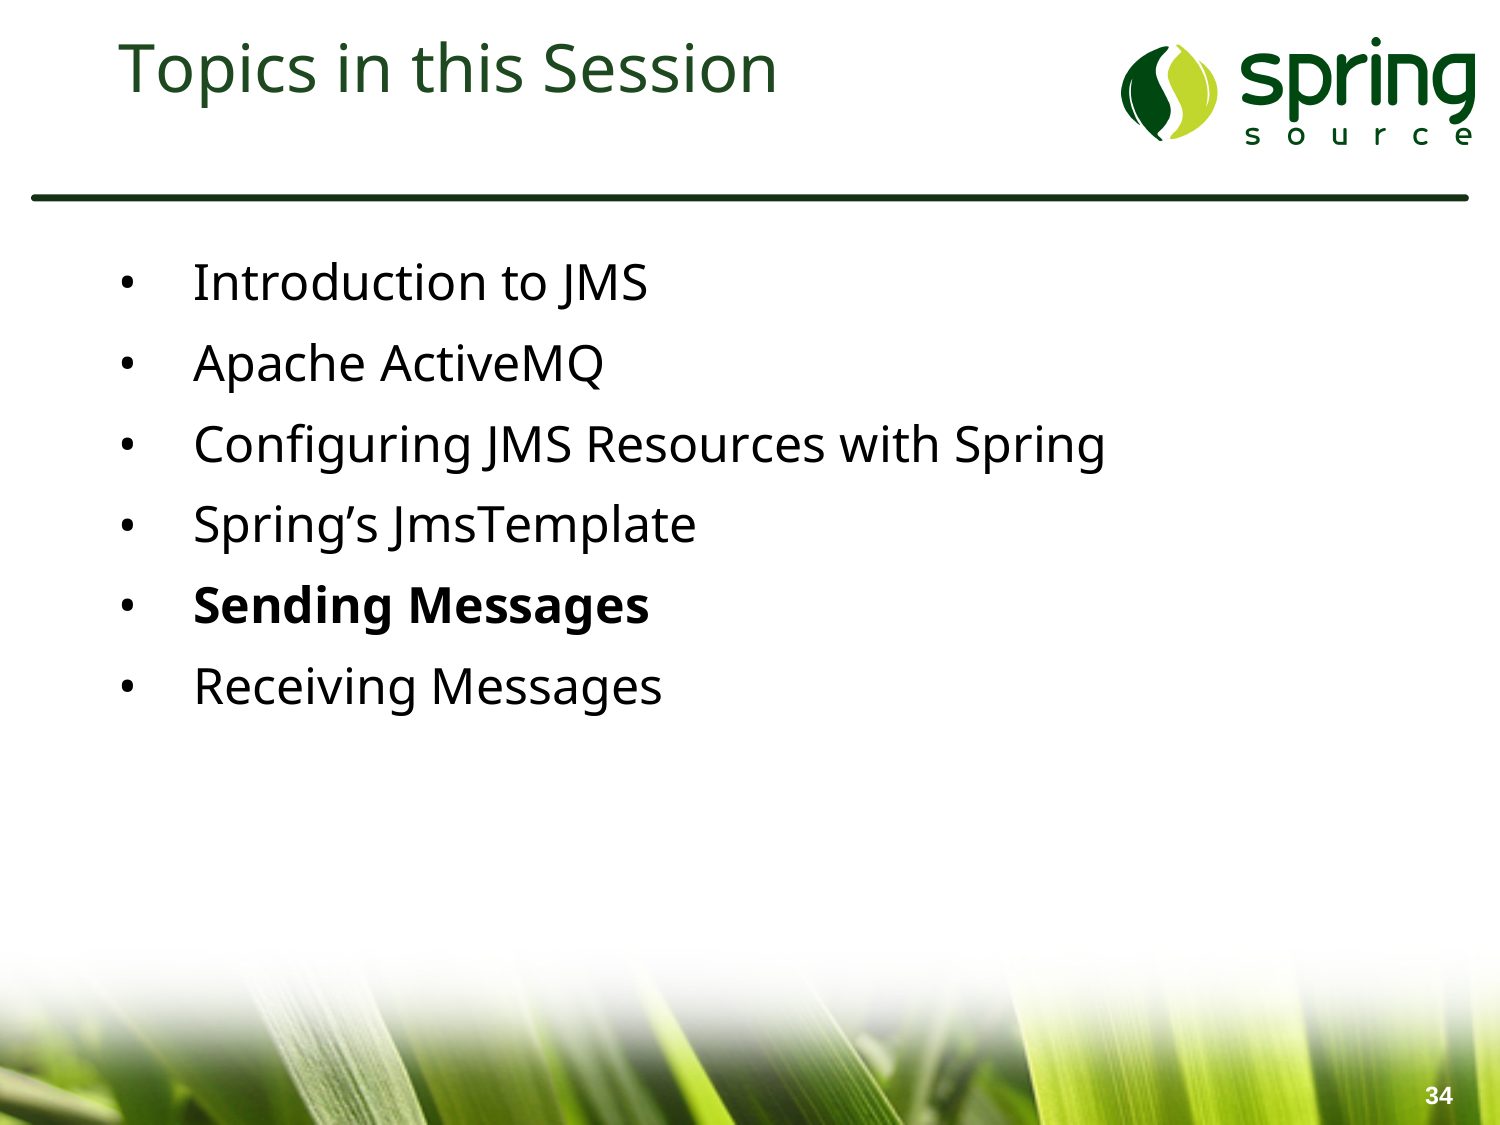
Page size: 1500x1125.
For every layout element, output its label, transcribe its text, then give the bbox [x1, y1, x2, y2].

list Introduction to JMS Apache ActiveMQ Configuring JMS Resources with Spring Spring’s JmsTemplate Sending Messages Receiving Messages [103, 239, 1394, 903]
picture [0, 944, 1500, 1125]
picture [1137, 37, 1475, 145]
title Topics in this Session [104, 13, 1137, 177]
